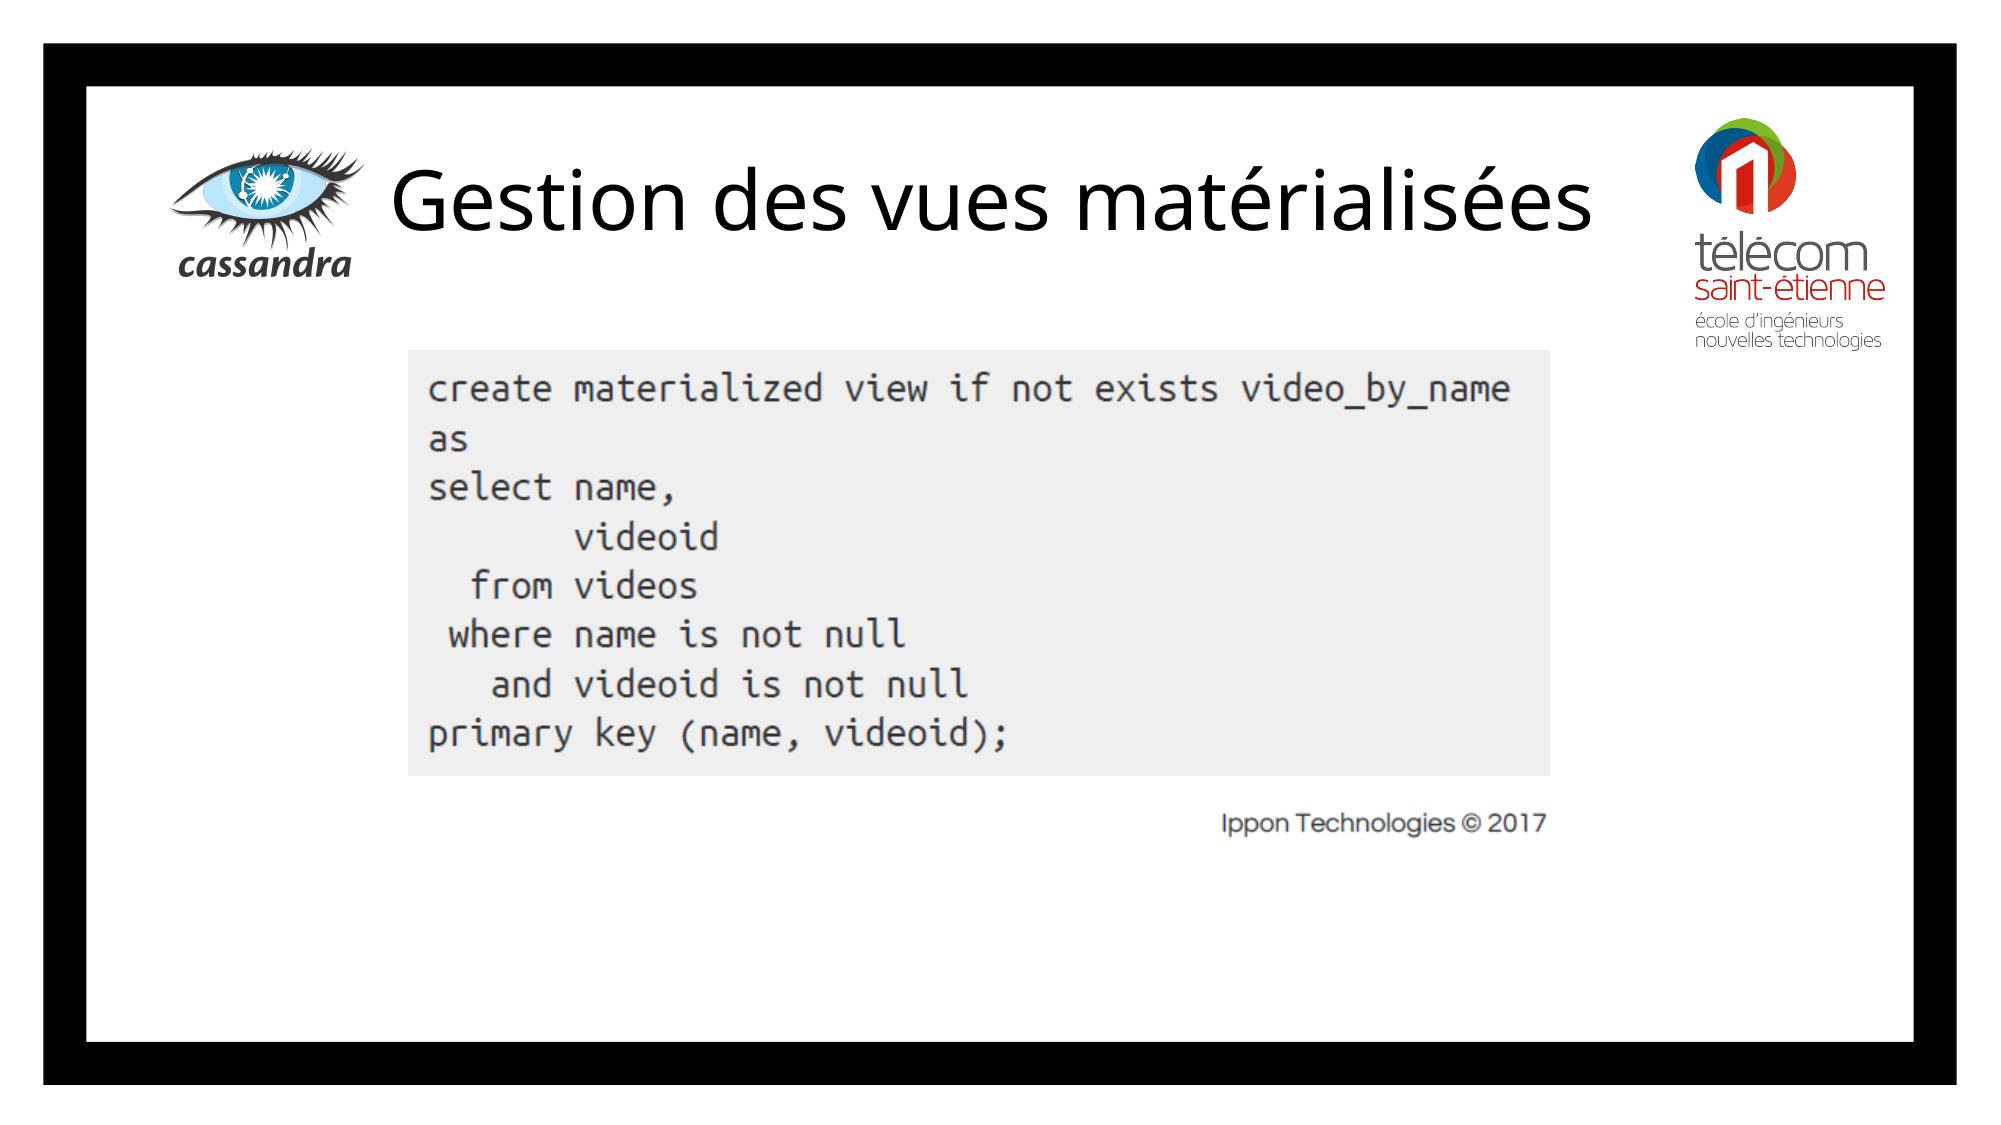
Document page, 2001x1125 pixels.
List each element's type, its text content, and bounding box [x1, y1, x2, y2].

picture [1715, 134, 1730, 138]
picture [1695, 118, 1885, 351]
picture [408, 350, 1550, 776]
picture [166, 144, 368, 280]
picture [1210, 802, 1550, 843]
title Gestion des vues matérialisées [369, 138, 1849, 304]
